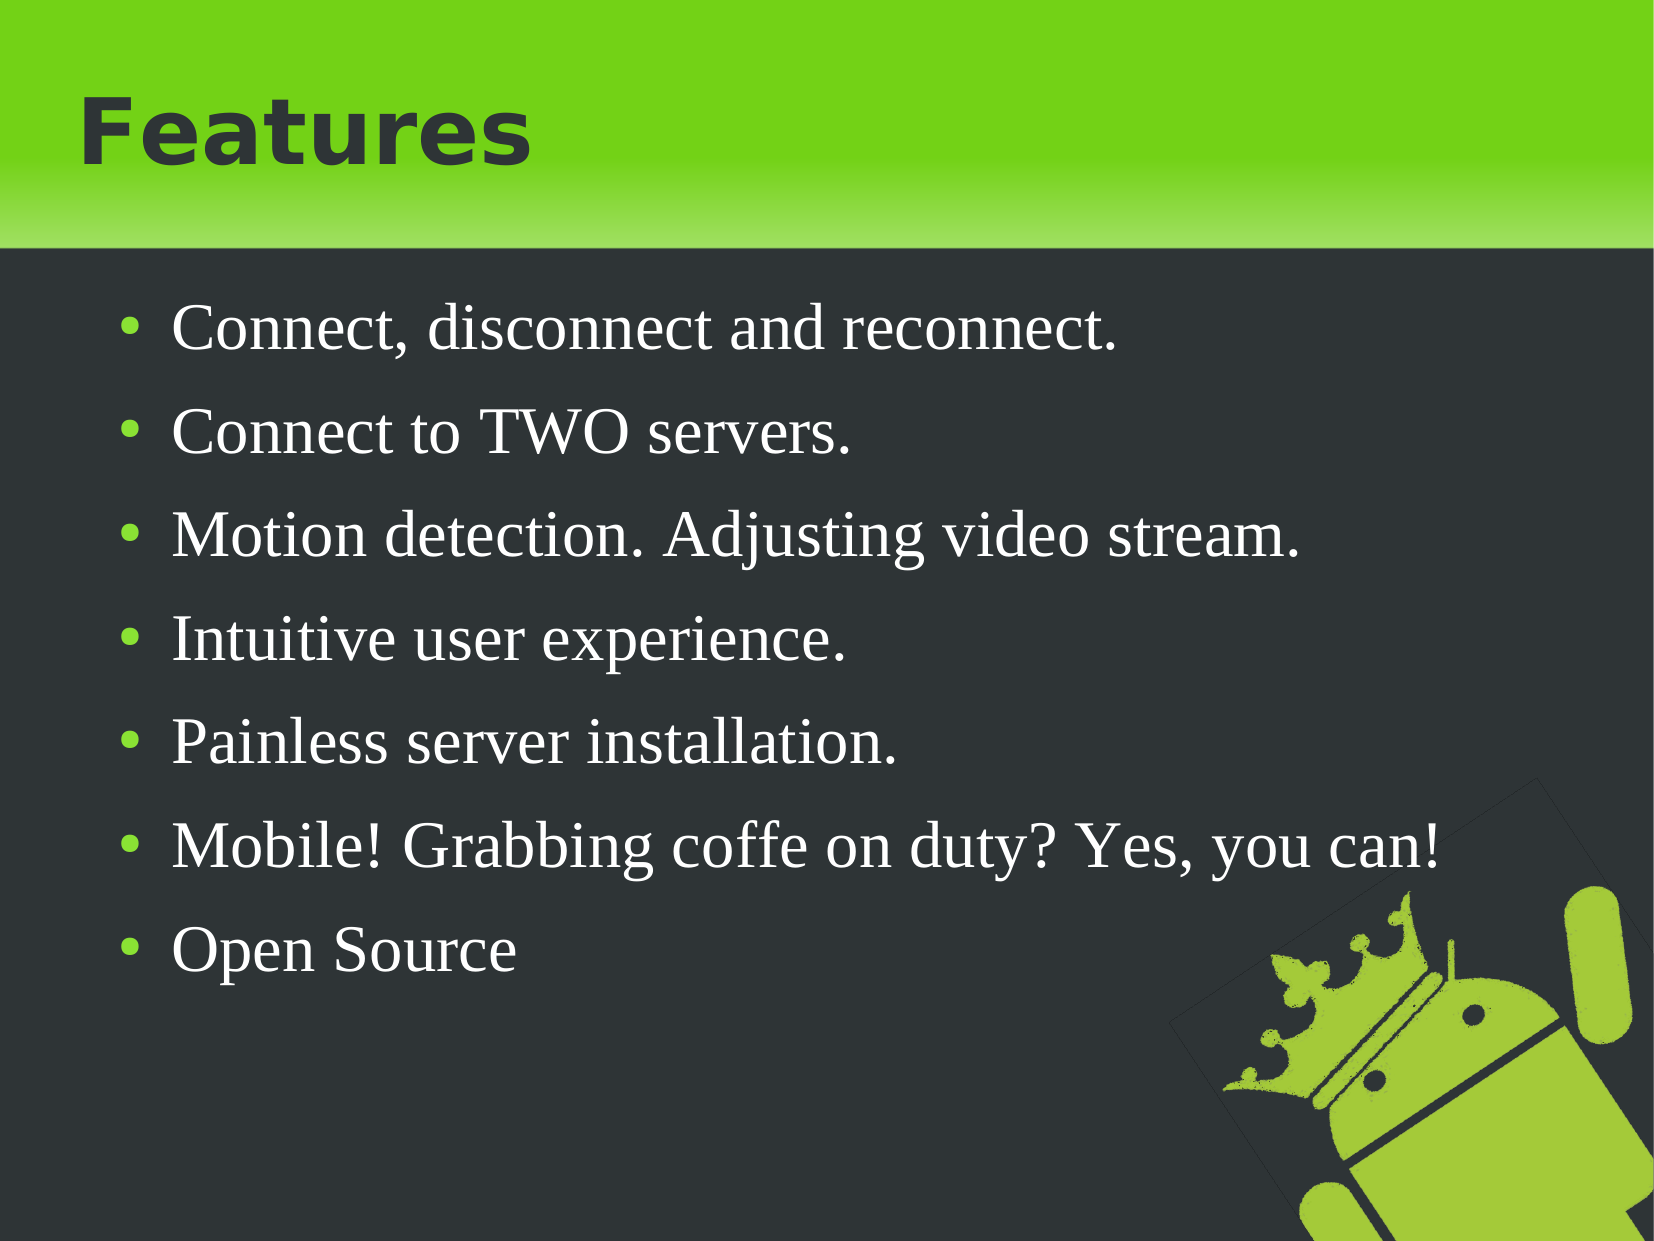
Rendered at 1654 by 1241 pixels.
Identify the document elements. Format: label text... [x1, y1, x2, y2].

picture [0, 0, 1654, 1241]
title Features [76, 29, 1565, 237]
list Connect, disconnect and reconnect. Connect to TWO servers. Motion detection. Adjusting video stream. Intuitive user experience. Painless server installation. Mobile! Grabbing coffe on duty? Yes, you can! Open Source [82, 290, 1571, 1109]
